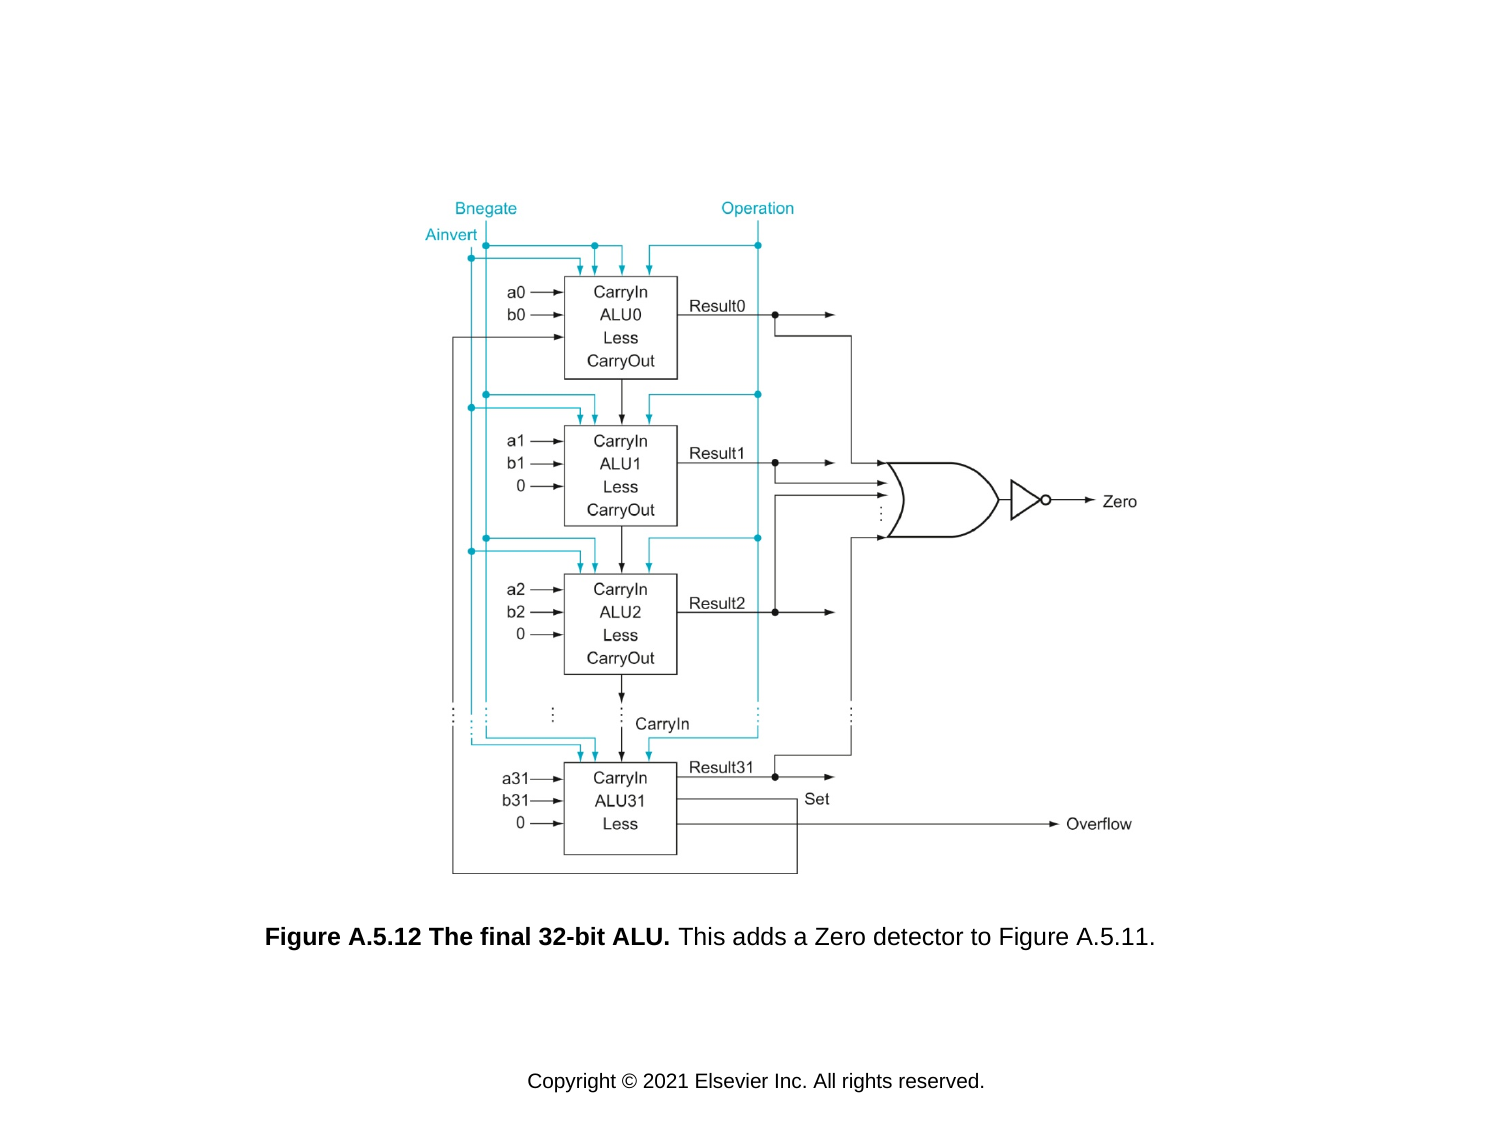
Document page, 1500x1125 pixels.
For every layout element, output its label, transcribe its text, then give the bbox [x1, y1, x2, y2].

text_box Figure A.5.12 The final 32-bit ALU. This adds a Zero detector to Figure A.5.11. [249, 912, 1500, 958]
text_box Copyright © 2021 Elsevier Inc. All rights reserved. [512, 1059, 1001, 1101]
picture [425, 199, 1137, 874]
